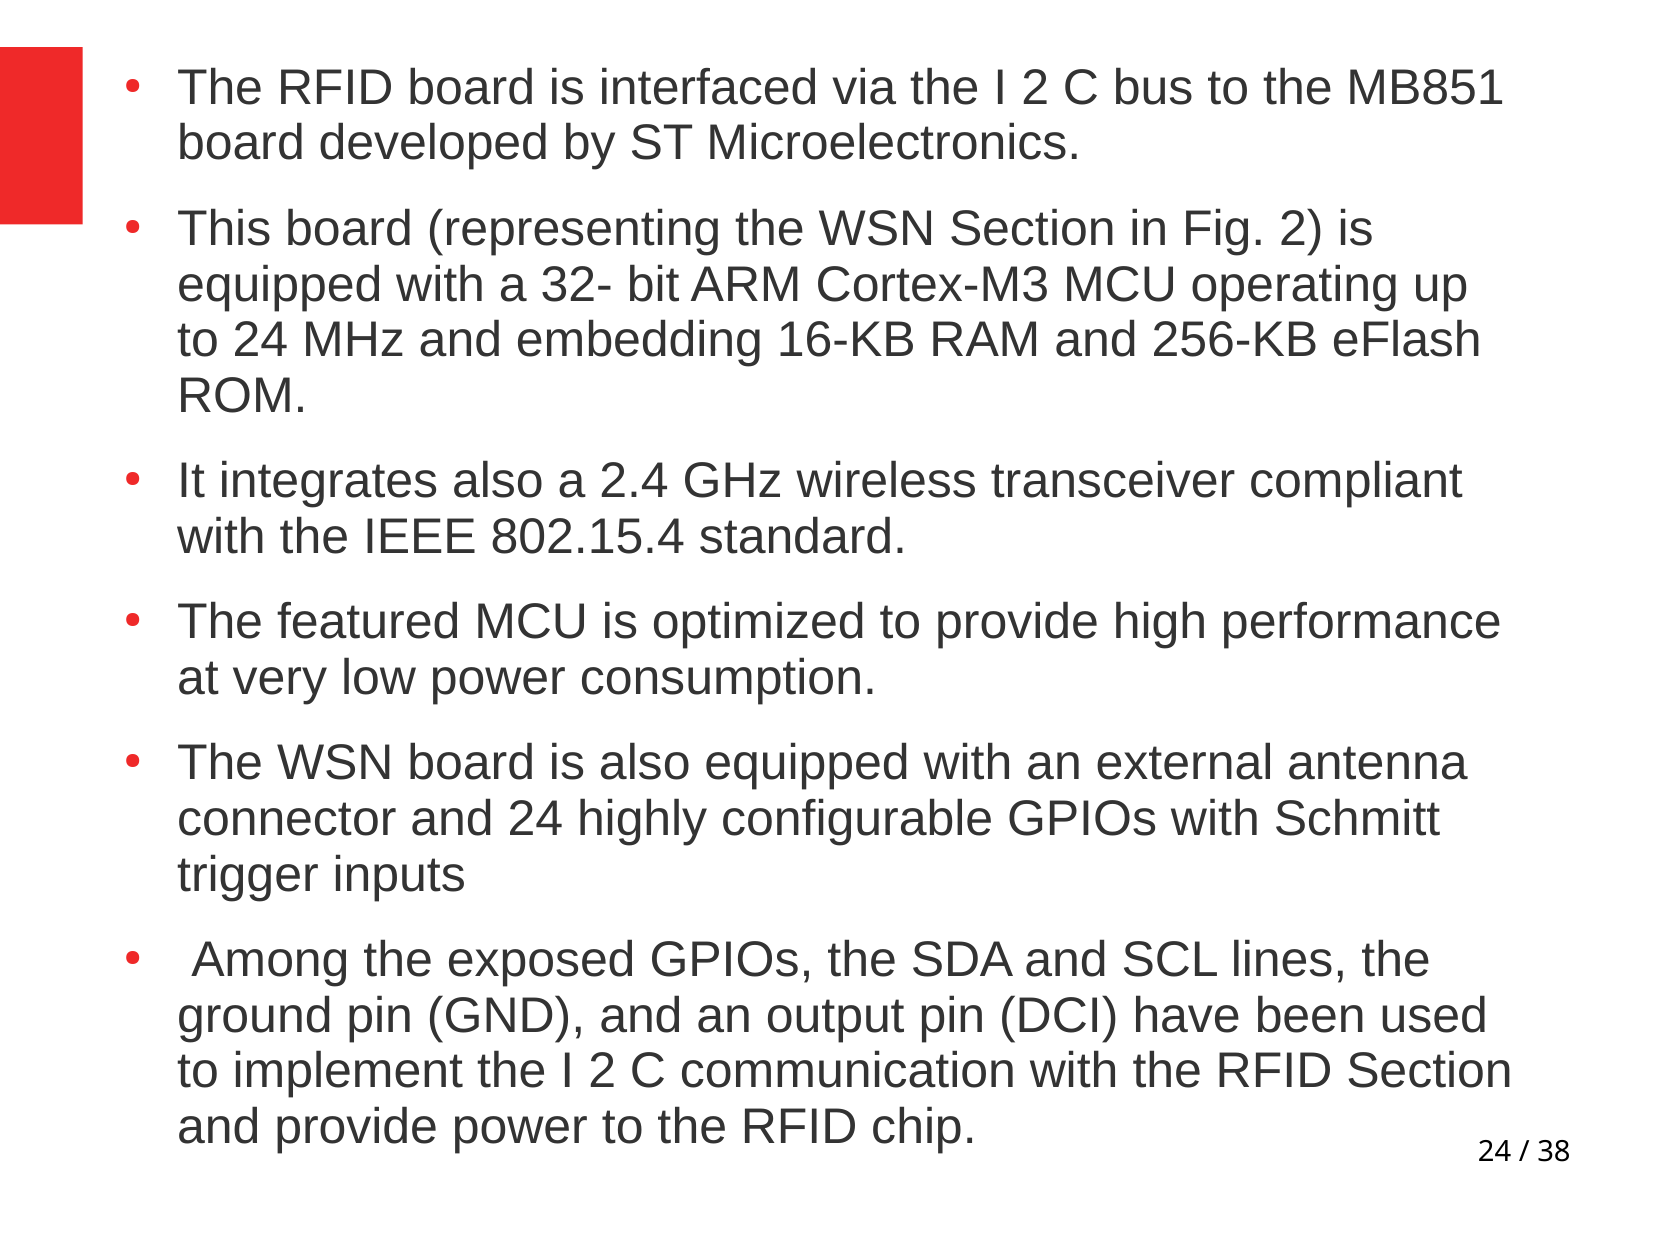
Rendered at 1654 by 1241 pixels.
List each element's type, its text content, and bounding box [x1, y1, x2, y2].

list The RFID board is interfaced via the I 2 C bus to the MB851 board developed by ST Microelectronics. This board (representing the WSN Section in Fig. 2) is equipped with a 32- bit ARM Cortex-M3 MCU operating up to 24 MHz and embedding 16-KB RAM and 256-KB eFlash ROM. It integrates also a 2.4 GHz wireless transceiver compliant with the IEEE 802.15.4 standard. The featured MCU is optimized to provide high performance at very low power consumption. The WSN board is also equipped with an external antenna connector and 24 highly configurable GPIOs with Schmitt trigger inputs Among the exposed GPIOs, the SDA and SCL lines, the ground pin (GND), and an output pin (DCI) have been used to implement the I 2 C communication with the RFID Section and provide power to the RFID chip. [106, 59, 1524, 779]
